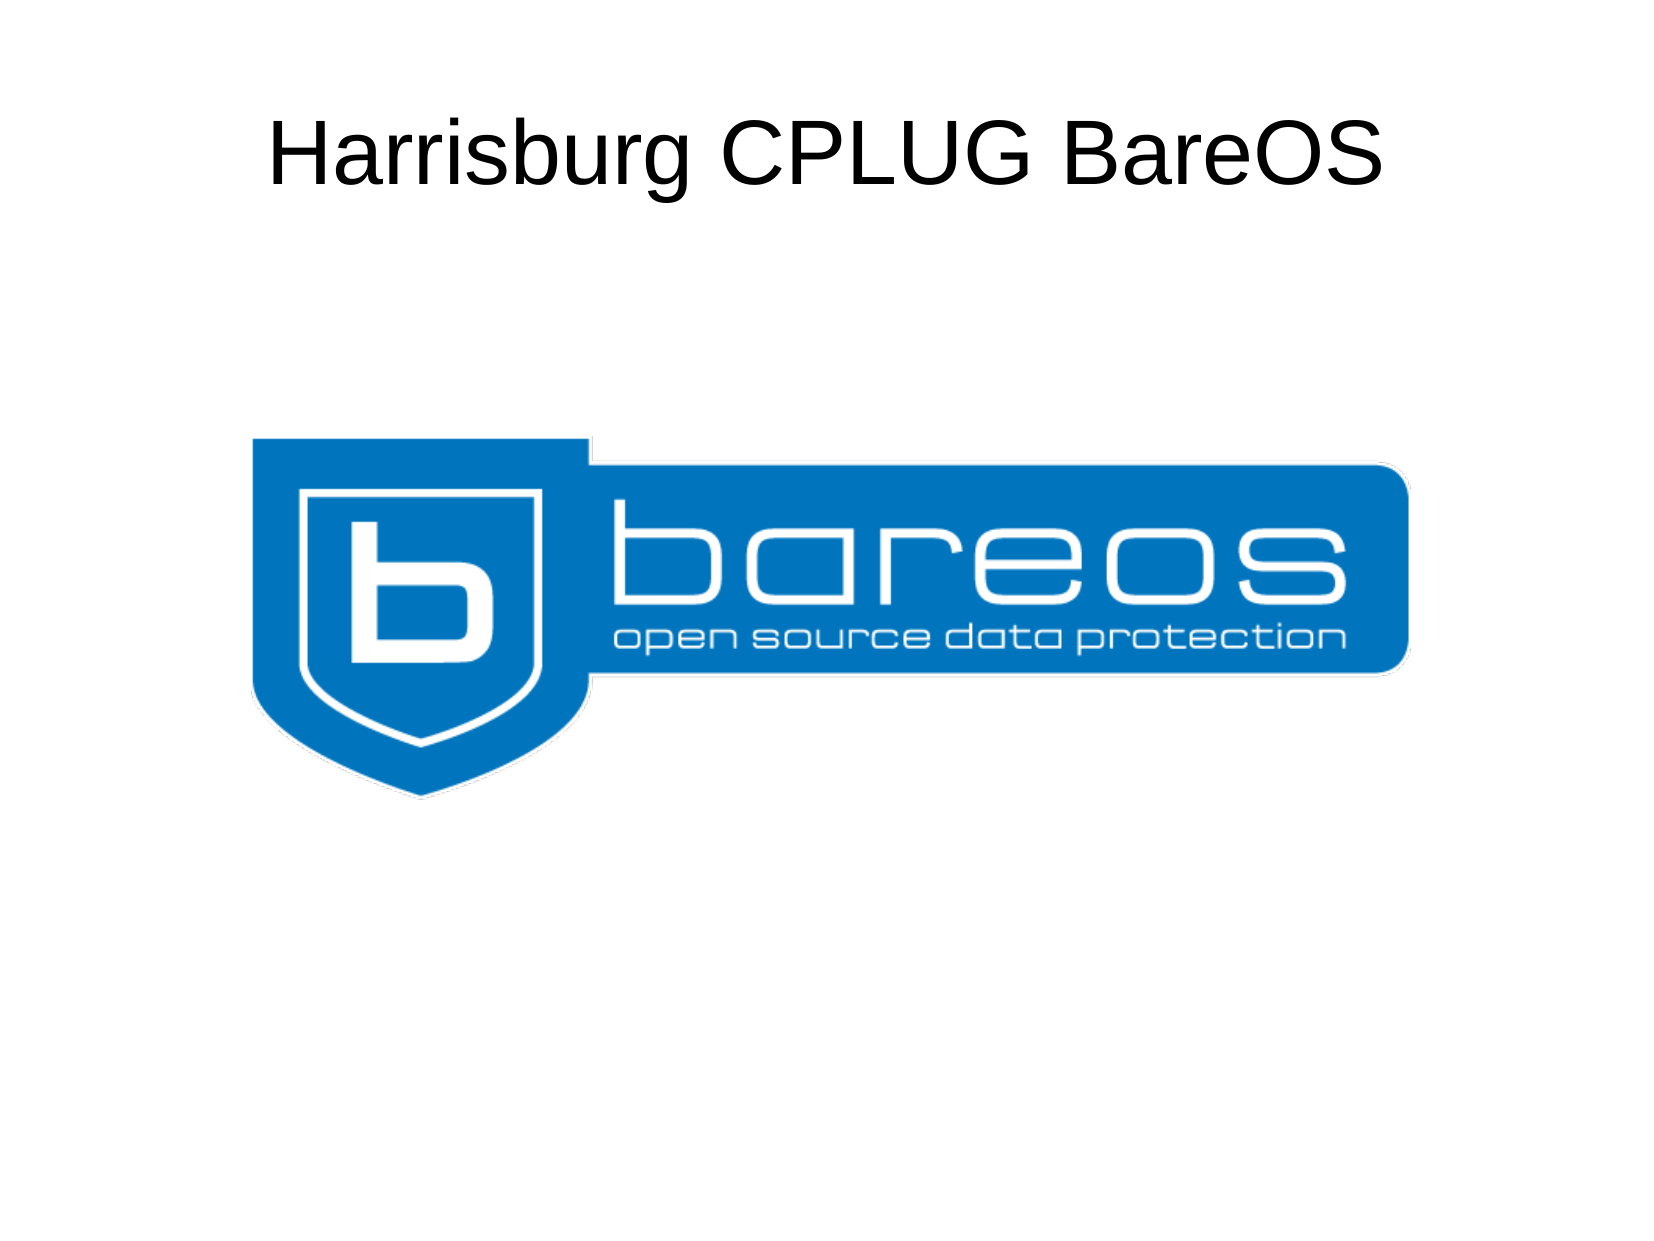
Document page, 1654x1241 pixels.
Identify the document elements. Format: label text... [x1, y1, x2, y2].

title Harrisburg CPLUG BareOS [82, 49, 1571, 257]
picture [250, 436, 1412, 801]
